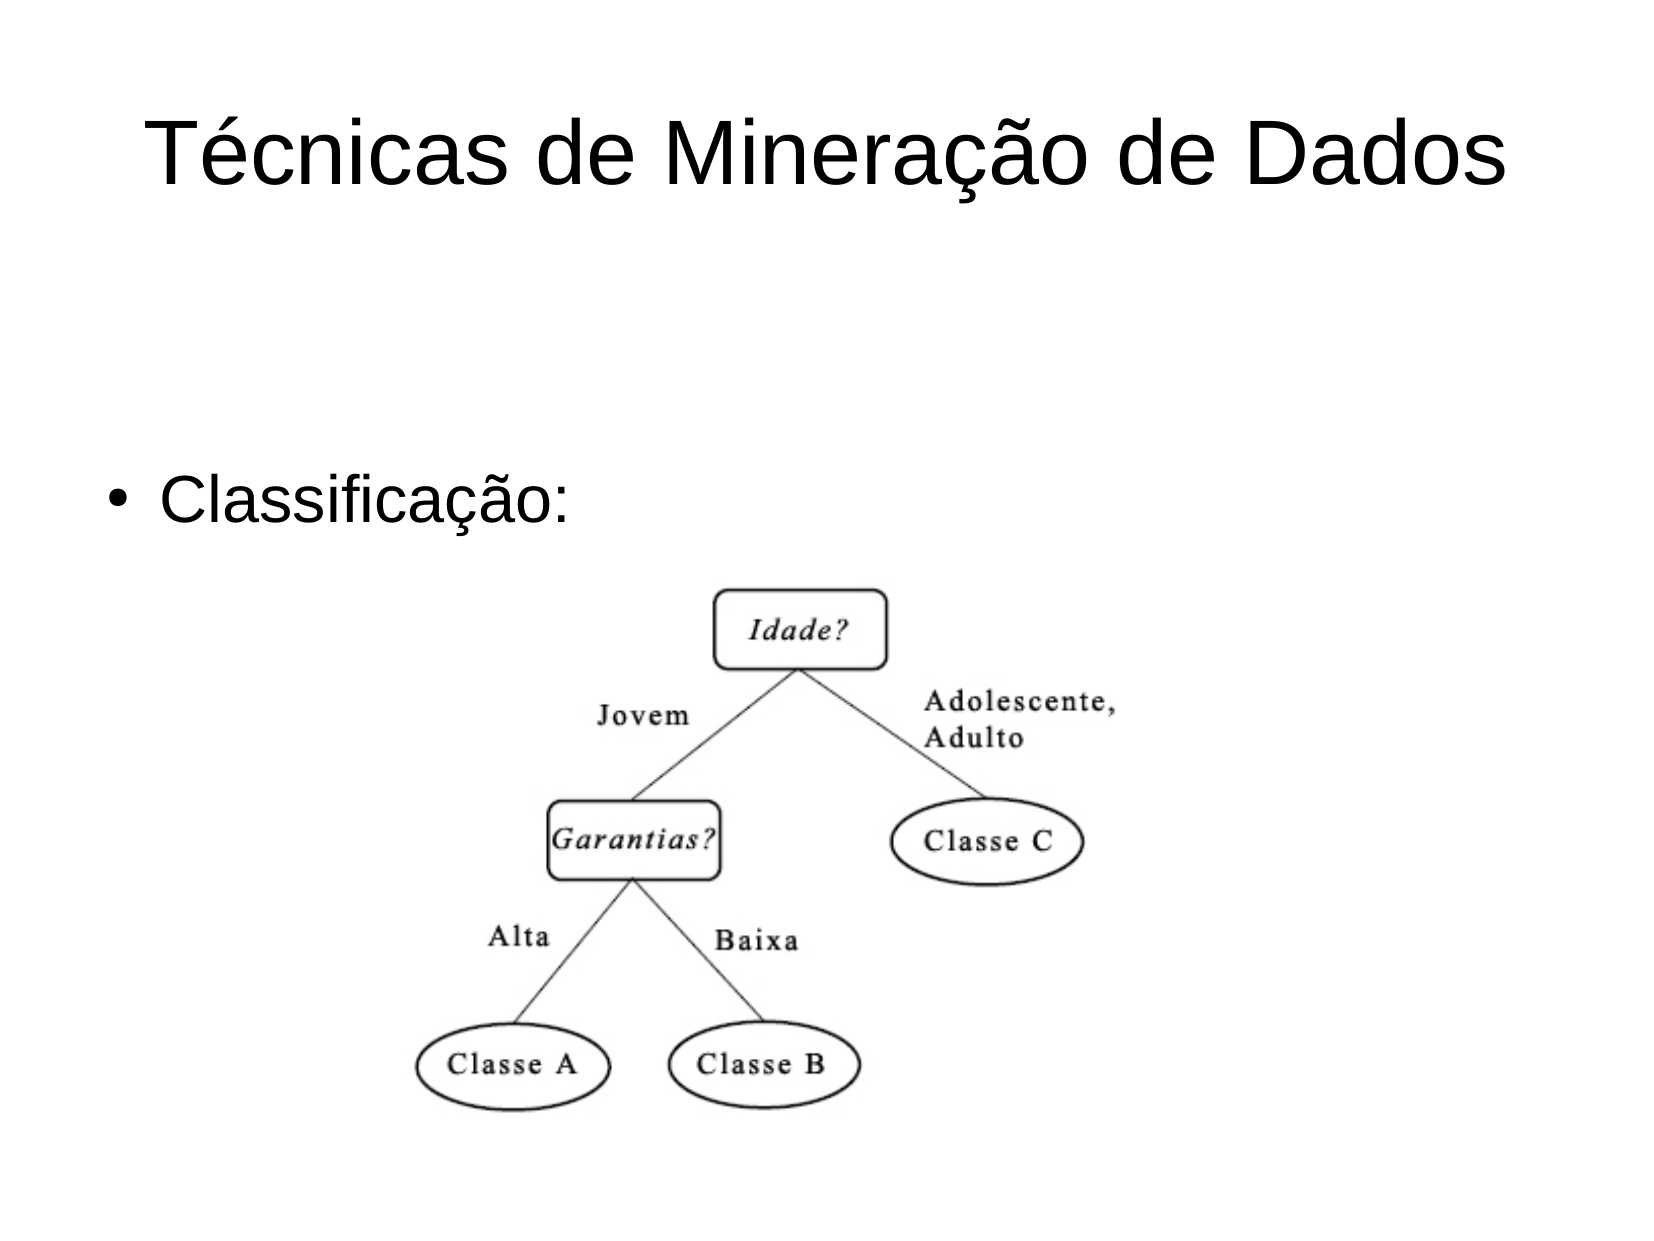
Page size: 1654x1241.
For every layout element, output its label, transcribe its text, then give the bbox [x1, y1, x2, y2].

picture [405, 563, 1182, 1135]
list Classificação: [88, 461, 1577, 1182]
title Técnicas de Mineração de Dados [82, 49, 1571, 257]
